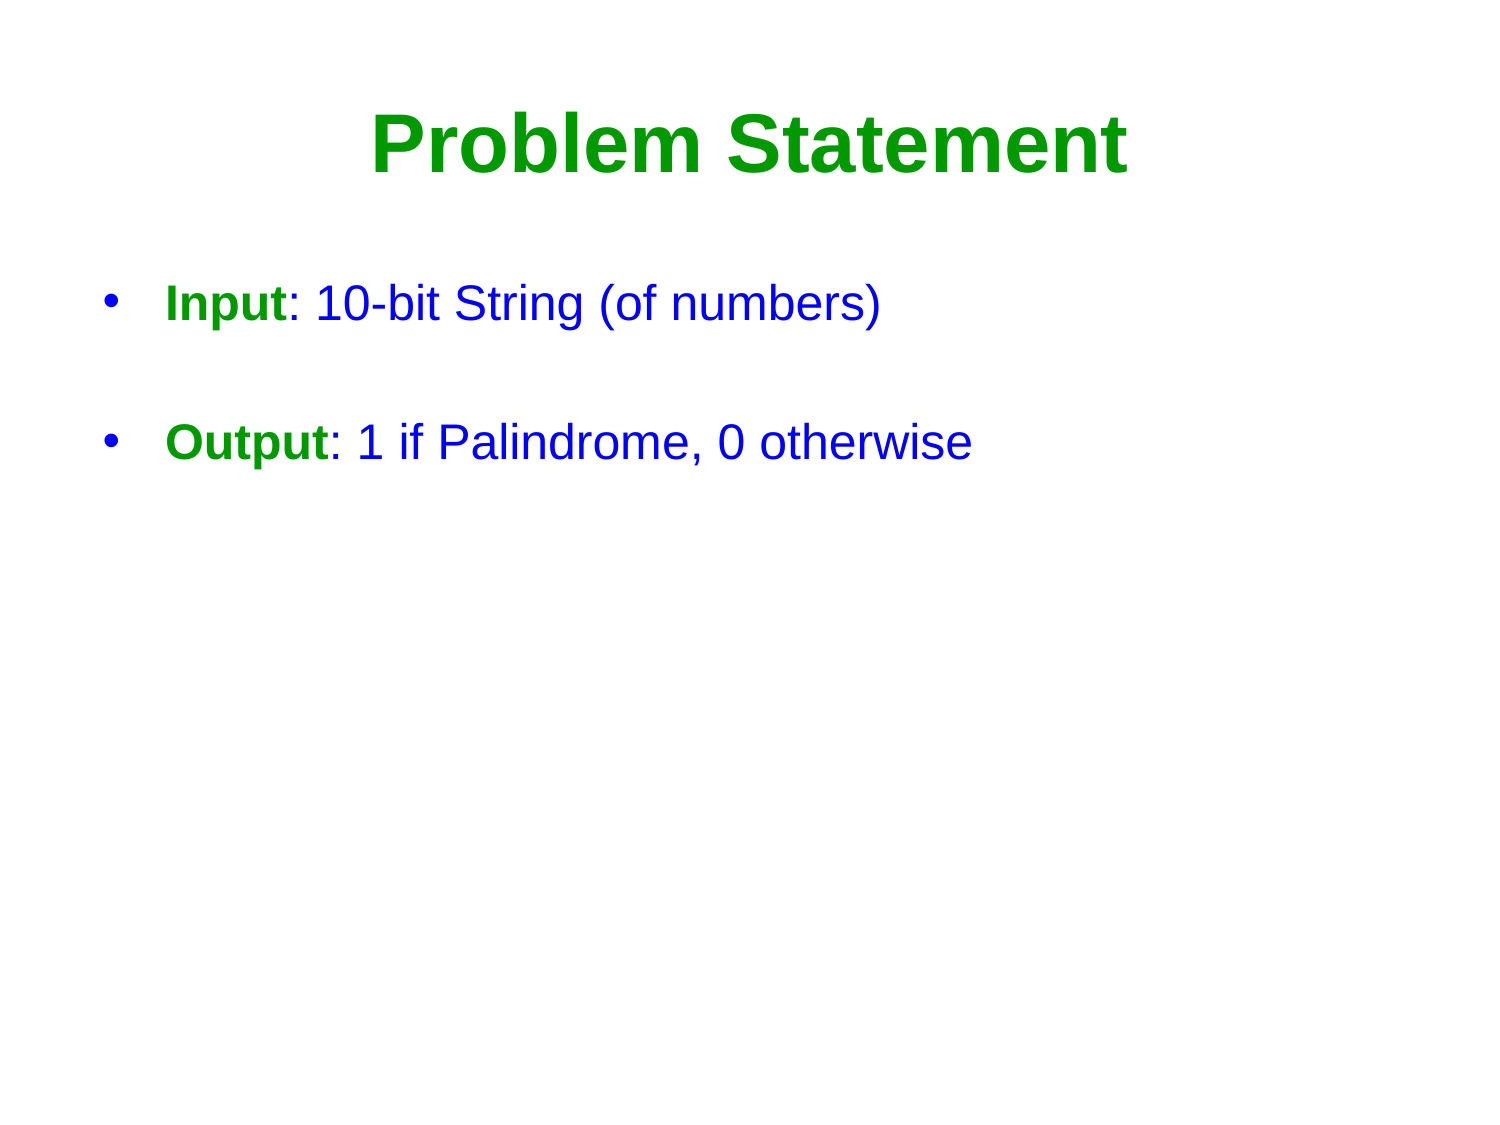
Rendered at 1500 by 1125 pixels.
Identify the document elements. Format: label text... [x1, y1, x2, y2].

title Problem Statement [75, 45, 1425, 233]
list Input: 10-bit String (of numbers) Output: 1 if Palindrome, 0 otherwise [75, 262, 1425, 1005]
